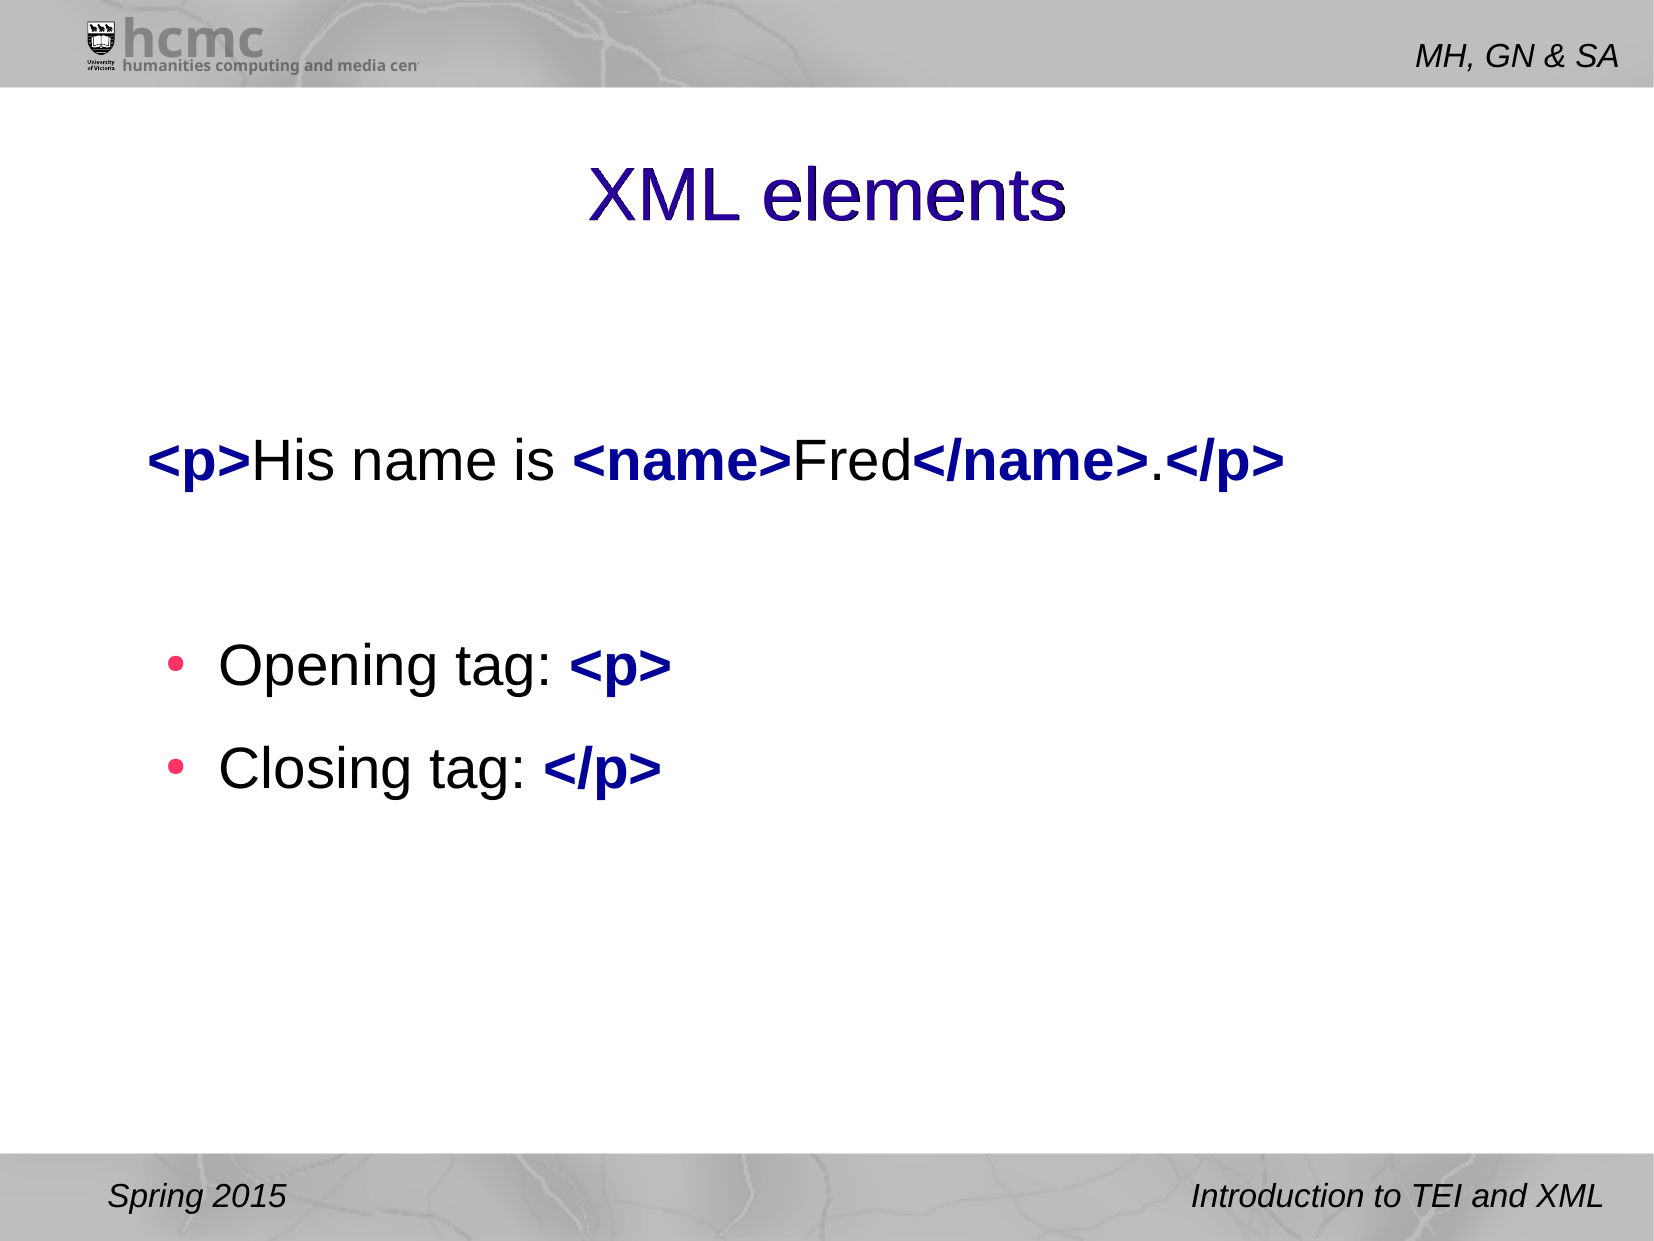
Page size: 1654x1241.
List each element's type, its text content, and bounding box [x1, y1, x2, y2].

list <p>His name is <name>Fred</name>.</p> Opening tag: <p> Closing tag: </p> [147, 325, 1506, 1045]
title XML elements [118, 90, 1536, 298]
picture [0, 0, 1654, 1241]
